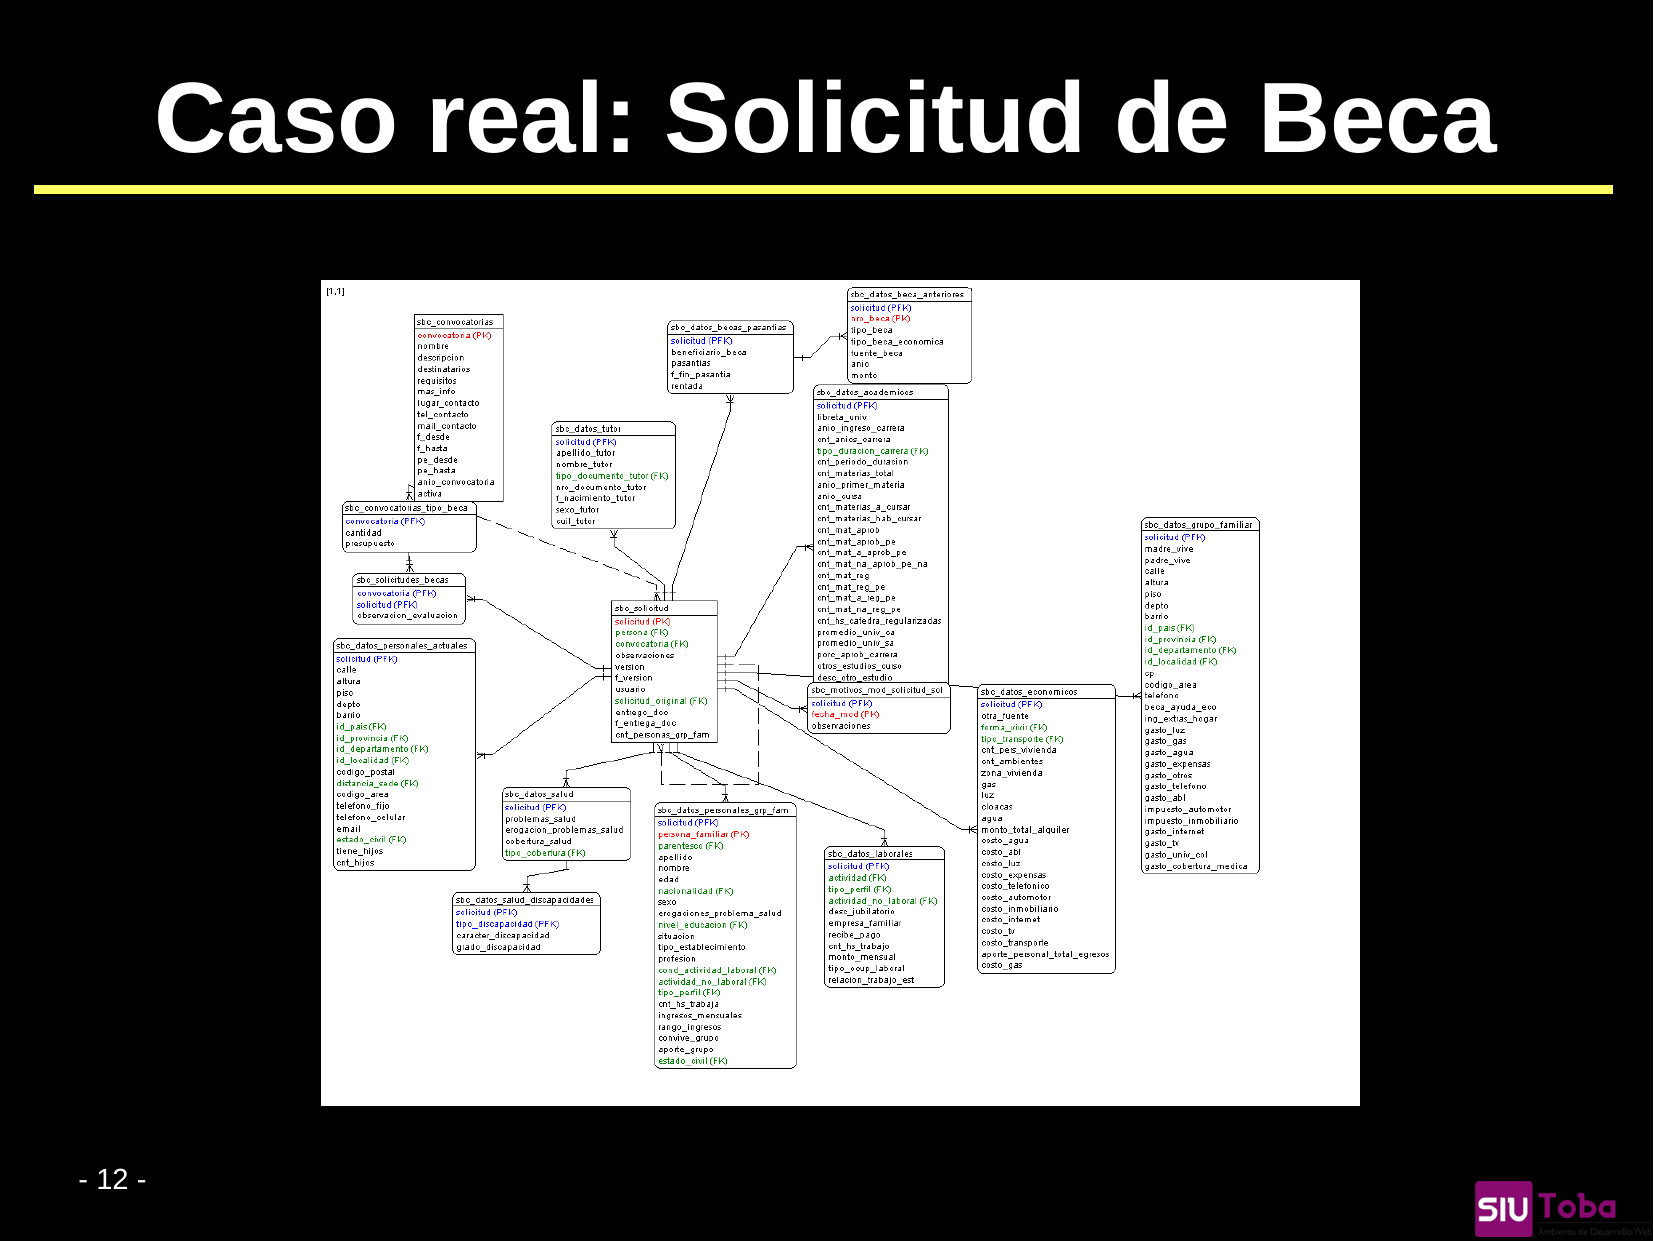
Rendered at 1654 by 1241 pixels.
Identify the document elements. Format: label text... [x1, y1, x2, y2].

title Caso real: Solicitud de Beca [58, 47, 1594, 188]
picture [1475, 1181, 1652, 1237]
picture [321, 280, 1360, 1106]
